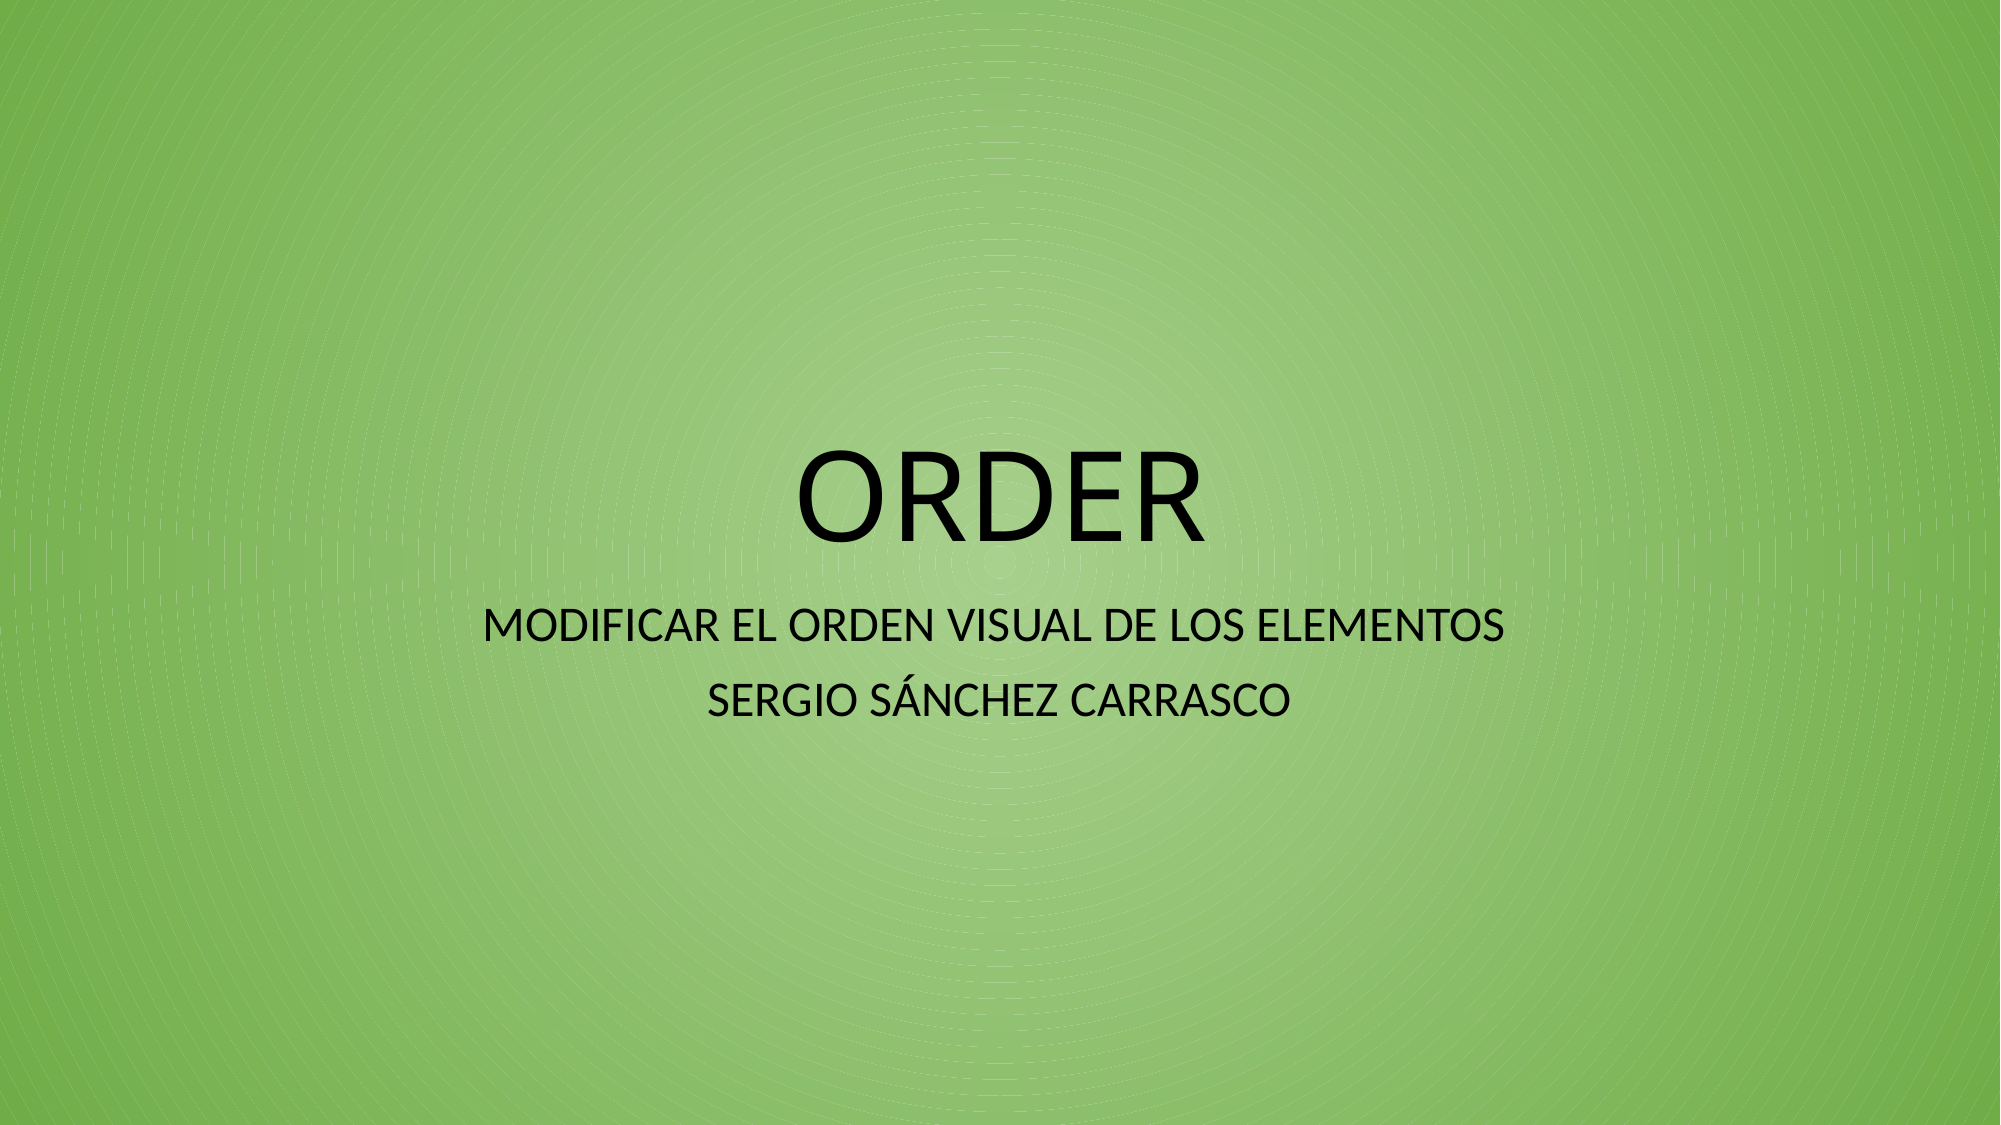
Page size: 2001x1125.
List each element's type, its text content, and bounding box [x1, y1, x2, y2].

subtitle MODIFICAR EL ORDEN VISUAL DE LOS ELEMENTOS SERGIO SÁNCHEZ CARRASCO [249, 590, 1750, 863]
title ORDER [249, 184, 1750, 576]
